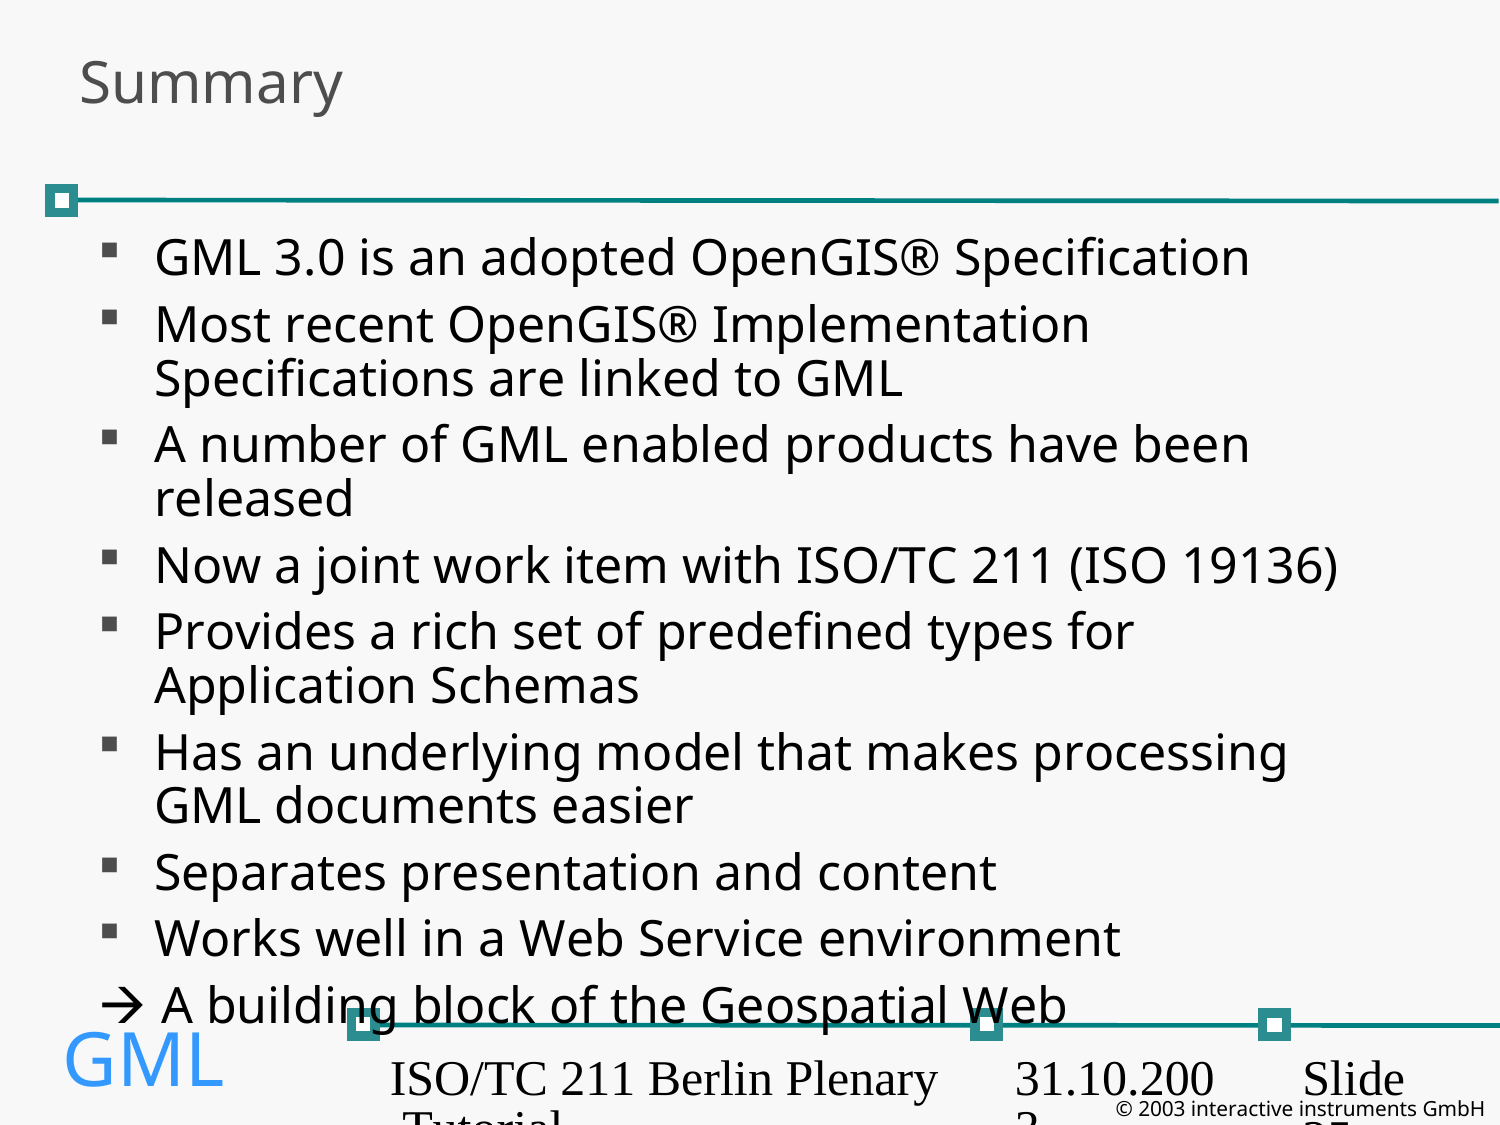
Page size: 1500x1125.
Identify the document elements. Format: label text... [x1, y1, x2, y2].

list GML 3.0 is an adopted OpenGIS® Specification Most recent OpenGIS® Implementation Specifications are linked to GML A number of GML enabled products have been released Now a joint work item with ISO/TC 211 (ISO 19136) Provides a rich set of predefined types for Application Schemas Has an underlying model that makes processing GML documents easier Separates presentation and content Works well in a Web Service environment  A building block of the Geospatial Web [83, 224, 1425, 1096]
title Summary [64, 37, 1427, 188]
